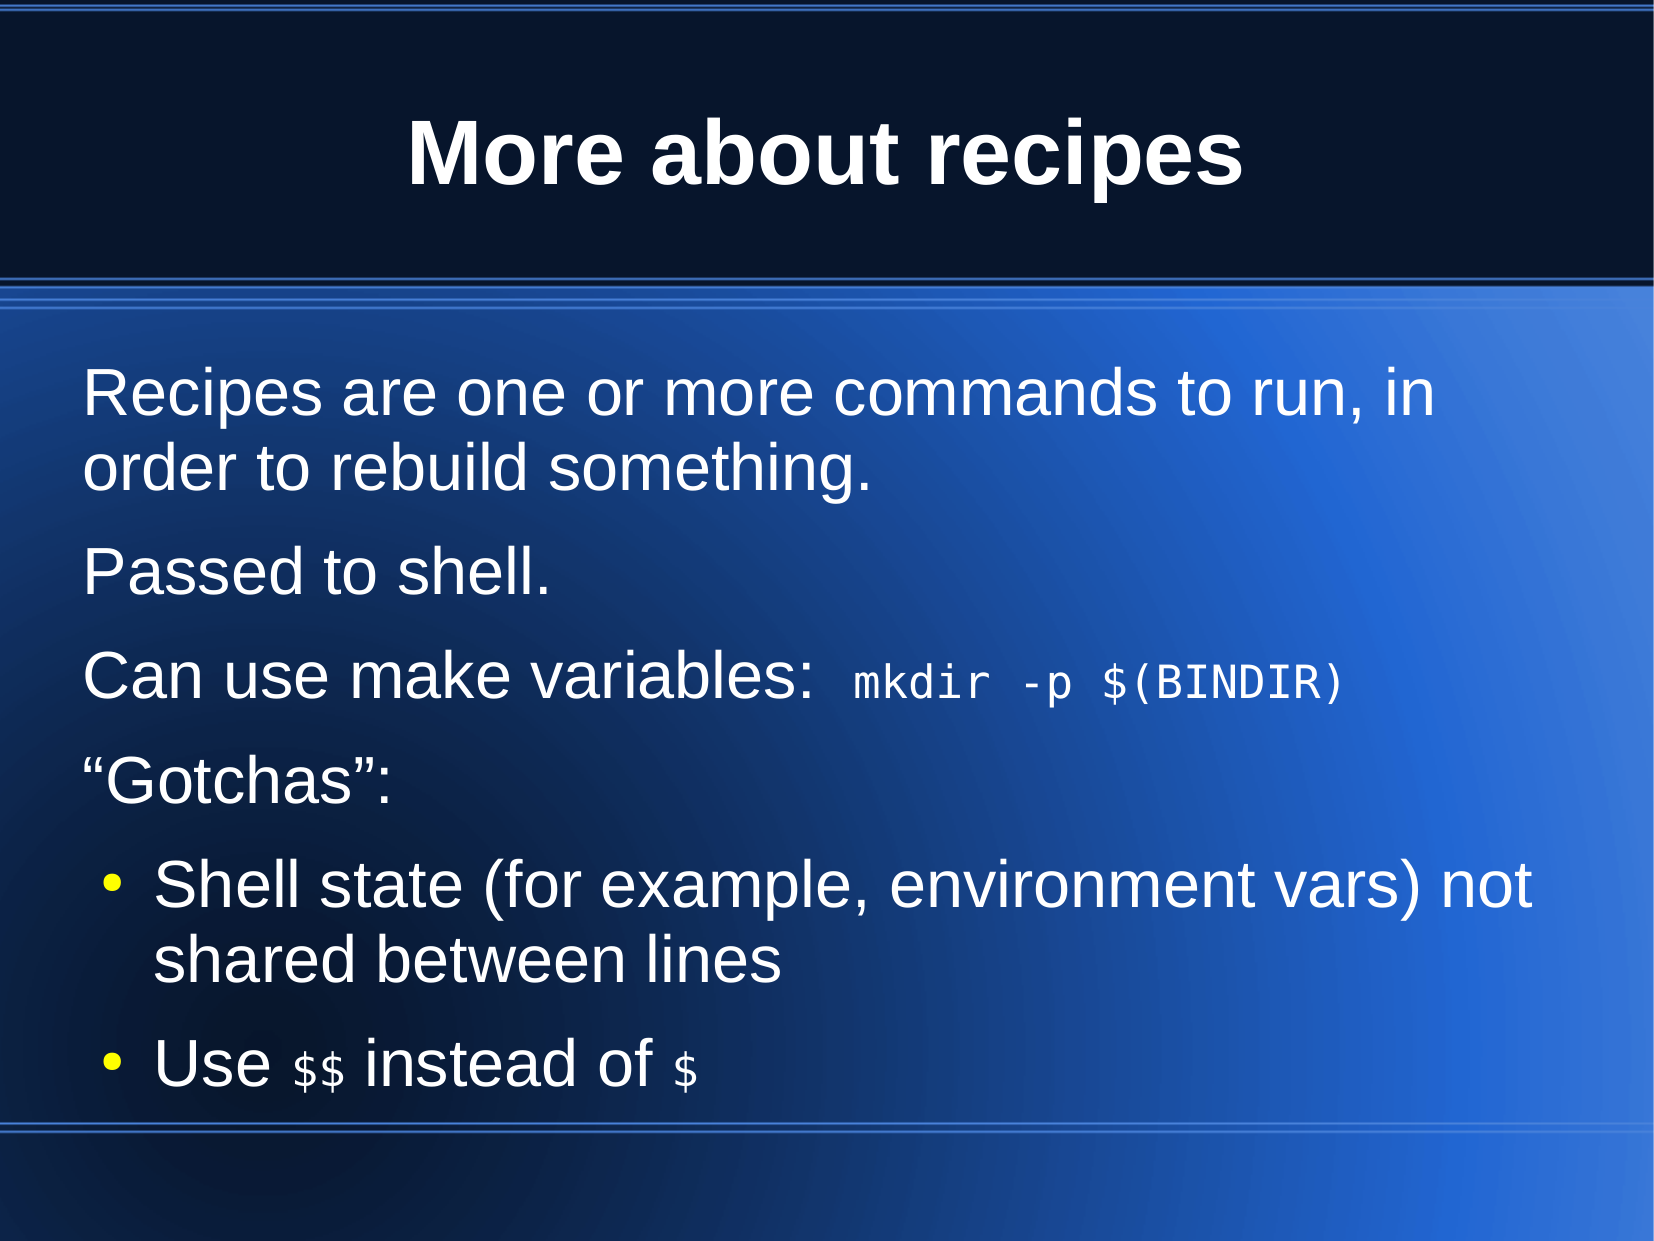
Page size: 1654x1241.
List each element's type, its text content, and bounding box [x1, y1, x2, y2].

title More about recipes [82, 49, 1571, 257]
list Recipes are one or more commands to run, in order to rebuild something. Passed to shell. Can use make variables: mkdir -p $(BINDIR) “Gotchas”: Shell state (for example, environment vars) not shared between lines Use $$ instead of $ [82, 355, 1571, 1101]
picture [0, 0, 1654, 1241]
